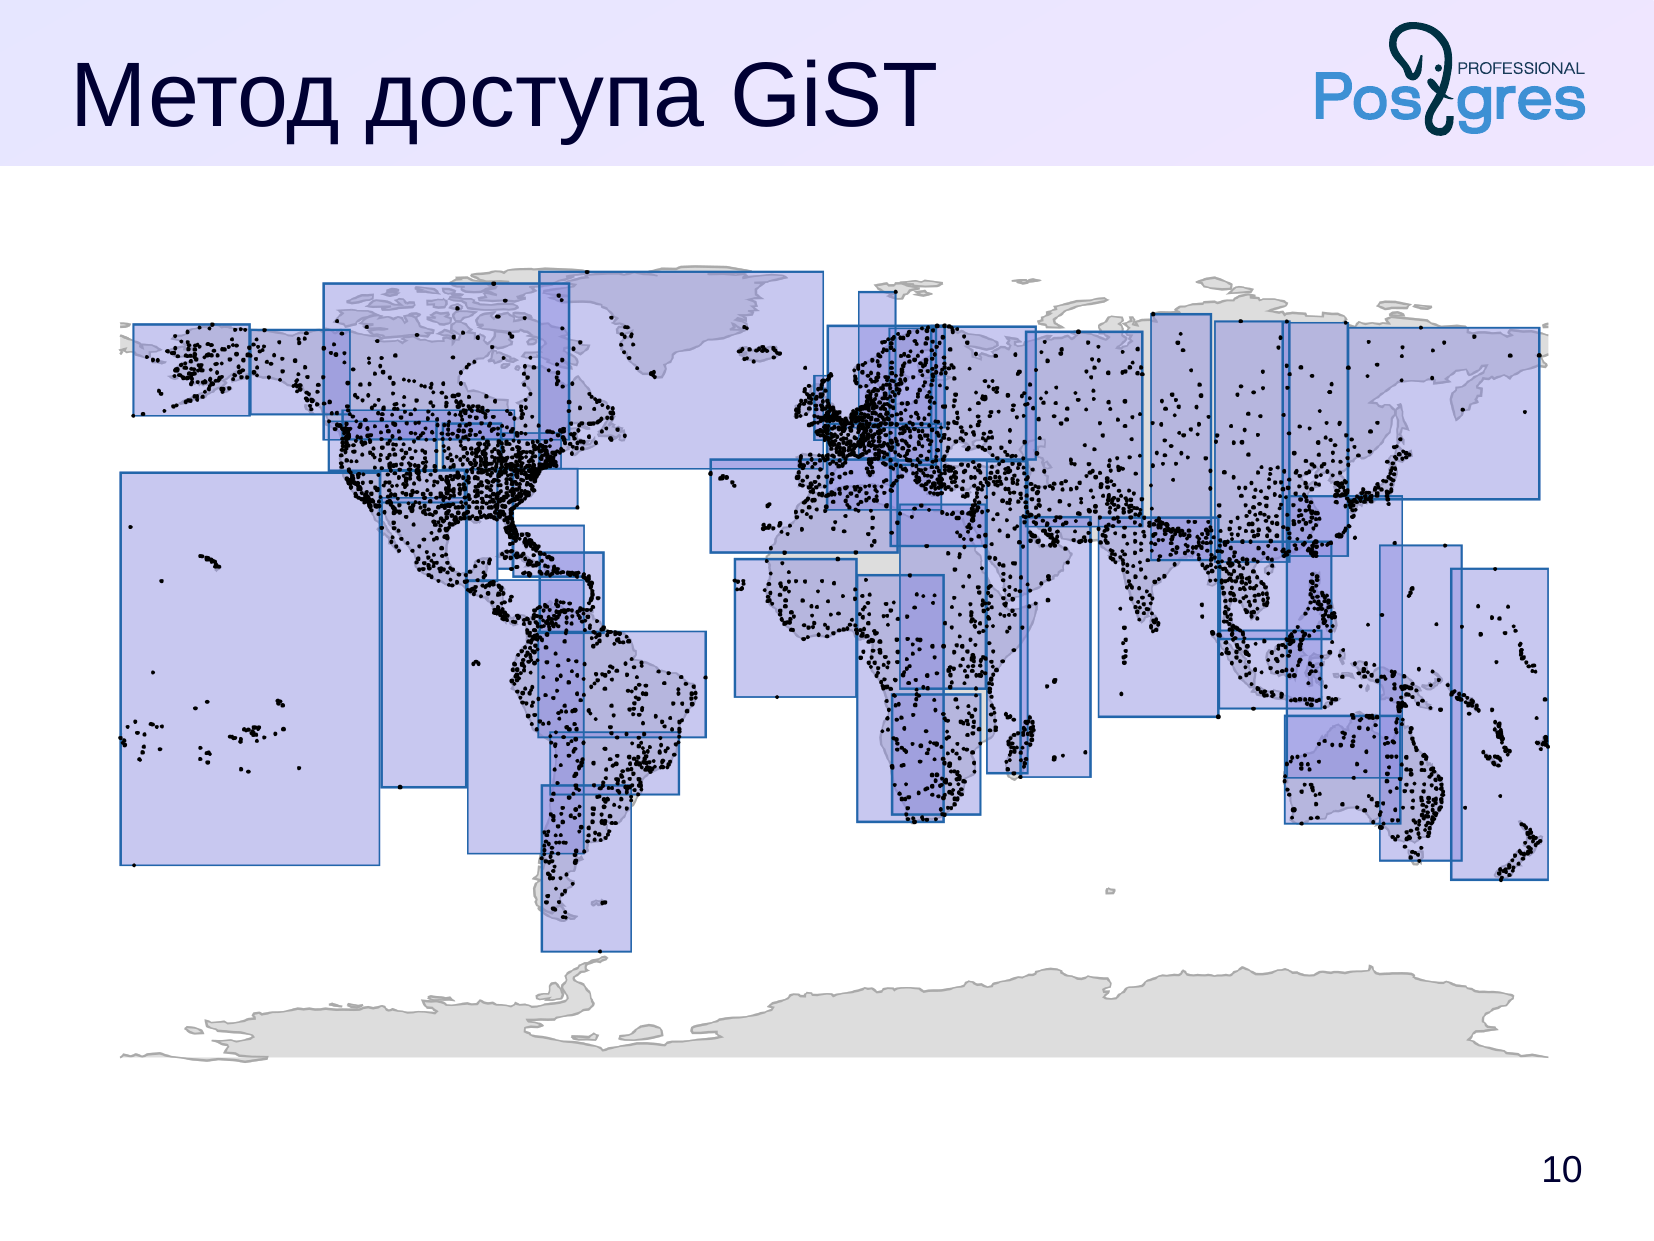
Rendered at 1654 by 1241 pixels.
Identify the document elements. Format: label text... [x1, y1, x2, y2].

picture [70, 200, 1607, 1123]
title Метод доступа GiST [70, 43, 1261, 151]
